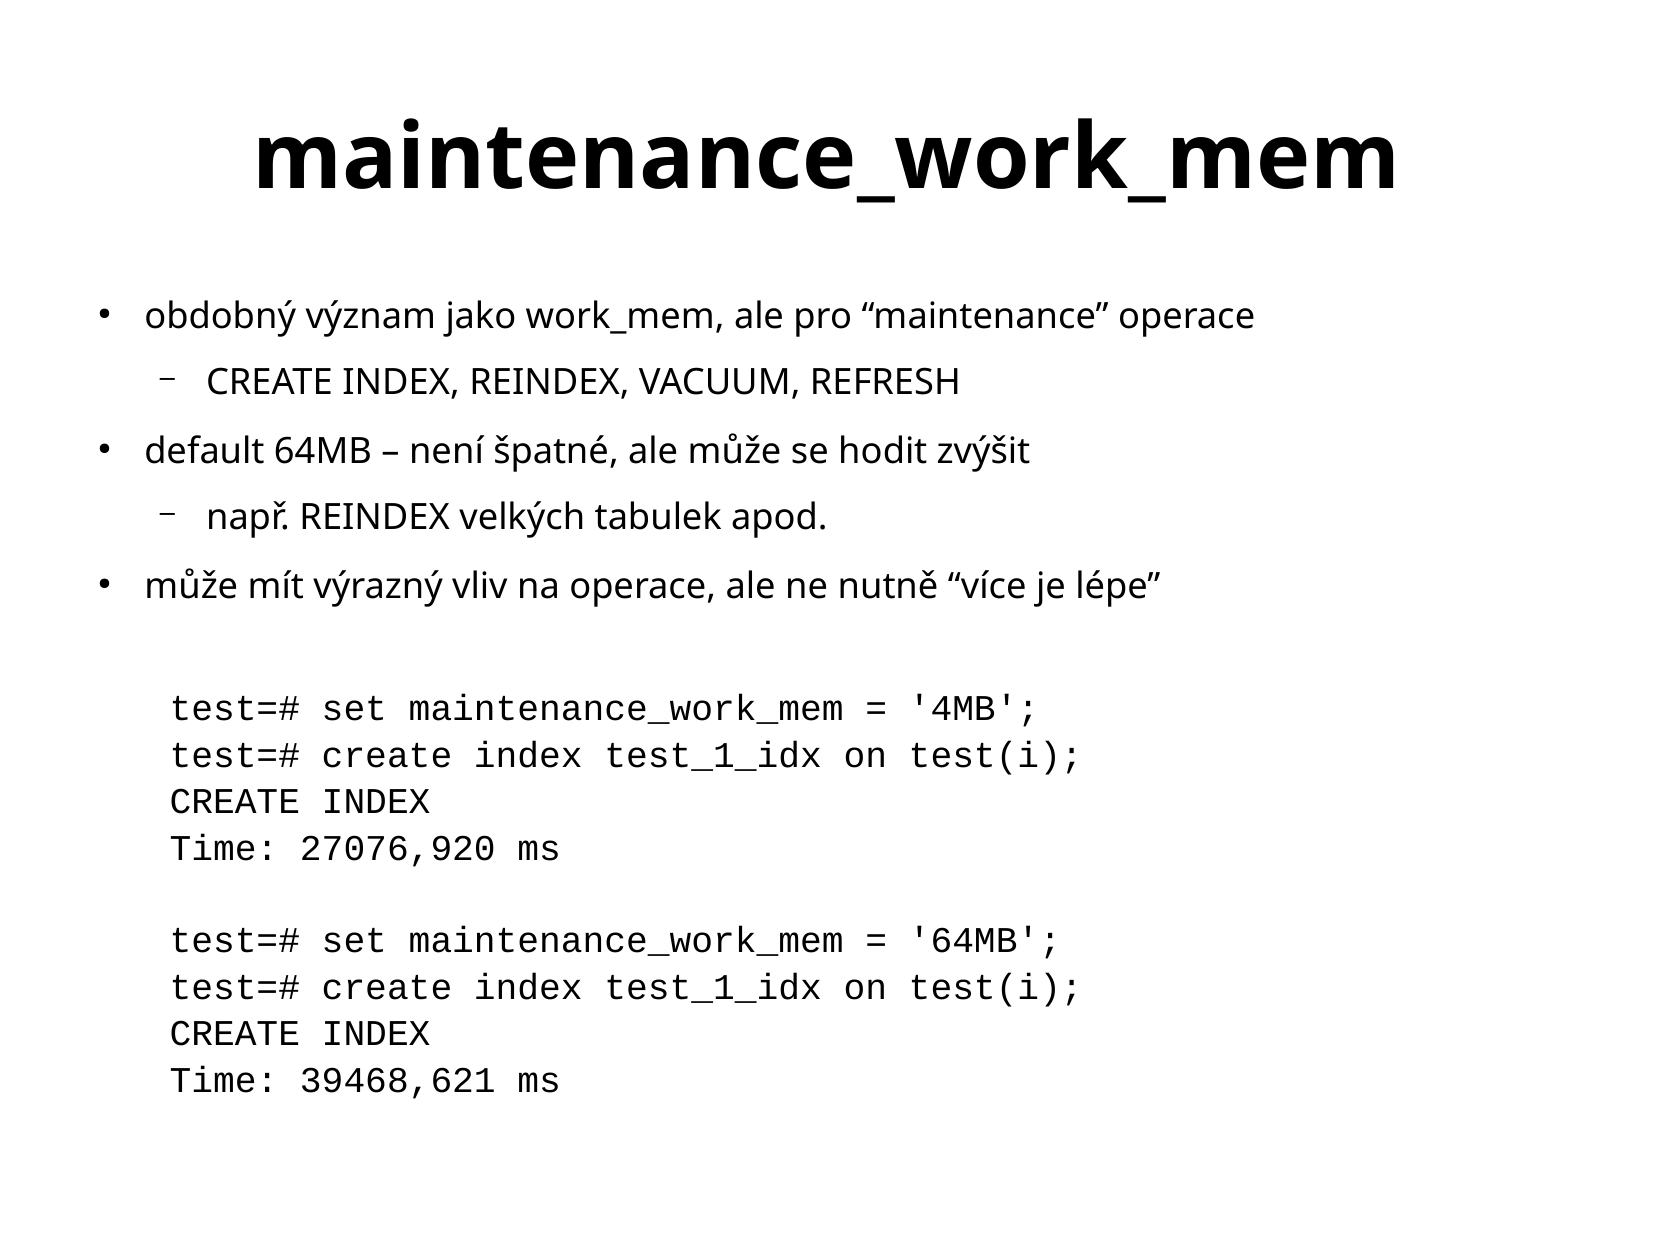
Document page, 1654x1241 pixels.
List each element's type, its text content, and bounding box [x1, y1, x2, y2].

list obdobný význam jako work_mem, ale pro “maintenance” operace CREATE INDEX, REINDEX, VACUUM, REFRESH default 64MB – není špatné, ale může se hodit zvýšit např. REINDEX velkých tabulek apod. může mít výrazný vliv na operace, ale ne nutně “více je lépe” test=# set maintenance_work_mem = '4MB'; test=# create index test_1_idx on test(i); CREATE INDEX Time: 27076,920 ms test=# set maintenance_work_mem = '64MB'; test=# create index test_1_idx on test(i); CREATE INDEX Time: 39468,621 ms [82, 290, 1538, 1111]
title maintenance_work_mem [82, 49, 1571, 257]
